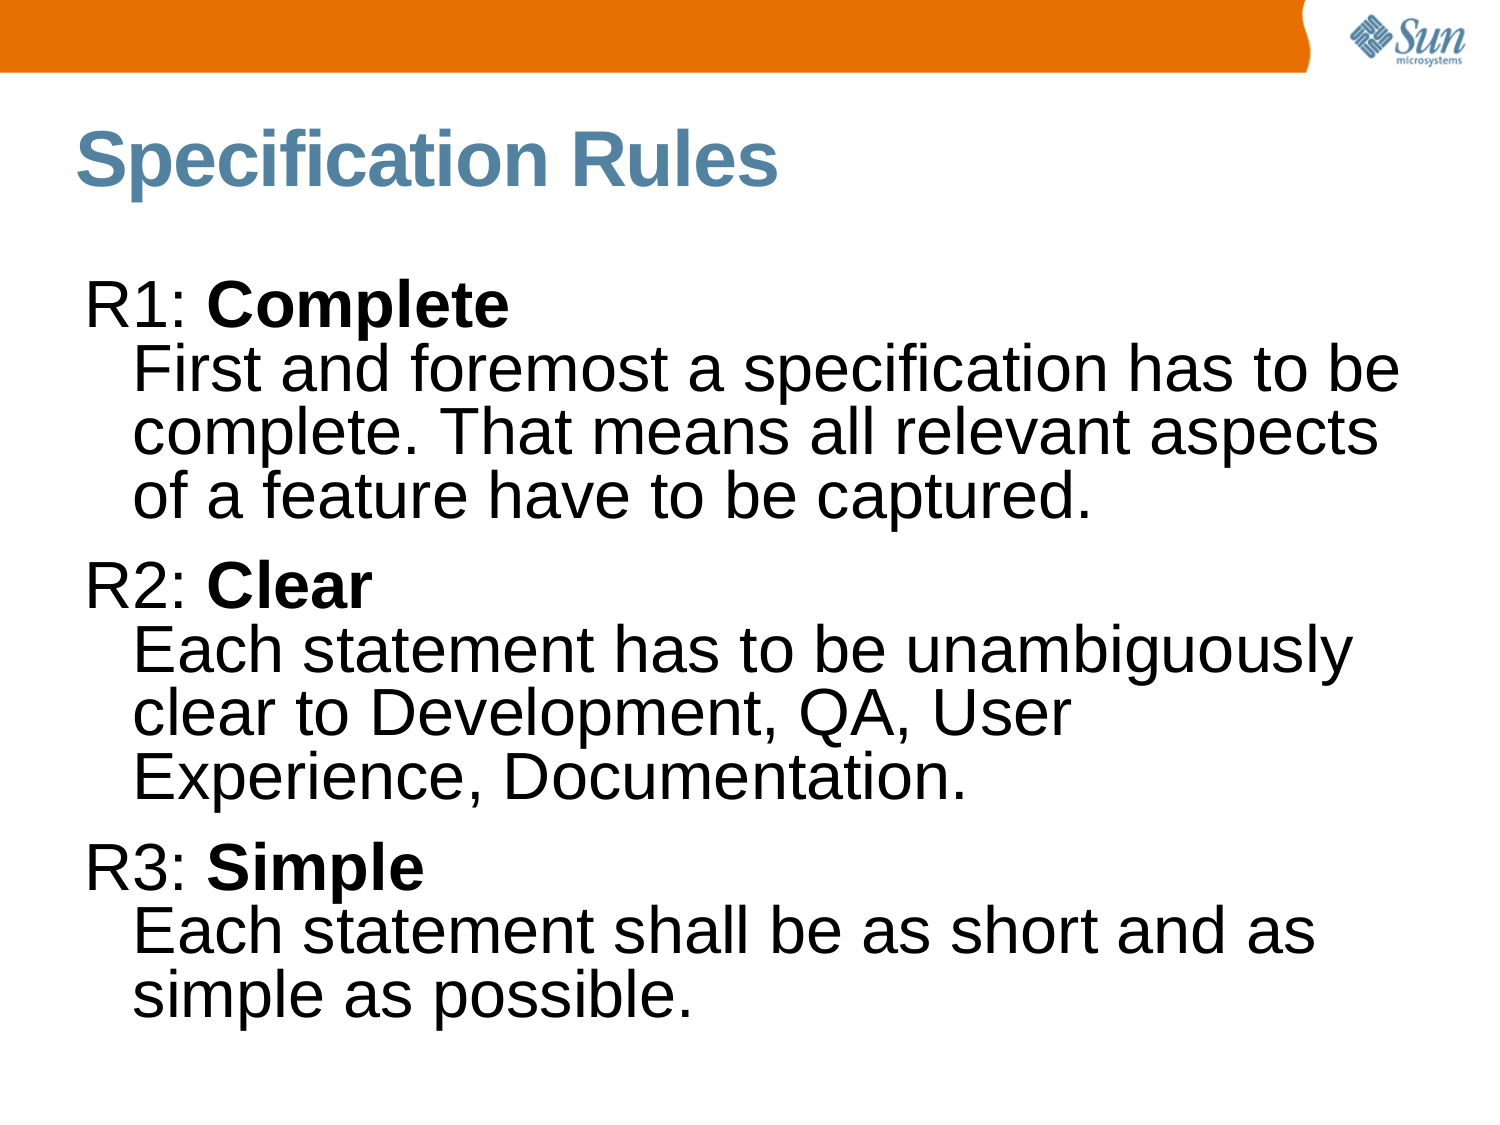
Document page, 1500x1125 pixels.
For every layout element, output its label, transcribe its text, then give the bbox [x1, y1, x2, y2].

list R1: Complete First and foremost a specification has to be complete. That means all relevant aspects of a feature have to be captured. R2: Clear Each statement has to be unambiguously clear to Development, QA, User Experience, Documentation. R3: Simple Each statement shall be as short and as simple as possible. [65, 276, 1439, 1042]
picture [0, 0, 1500, 75]
title Specification Rules [75, 122, 1438, 228]
